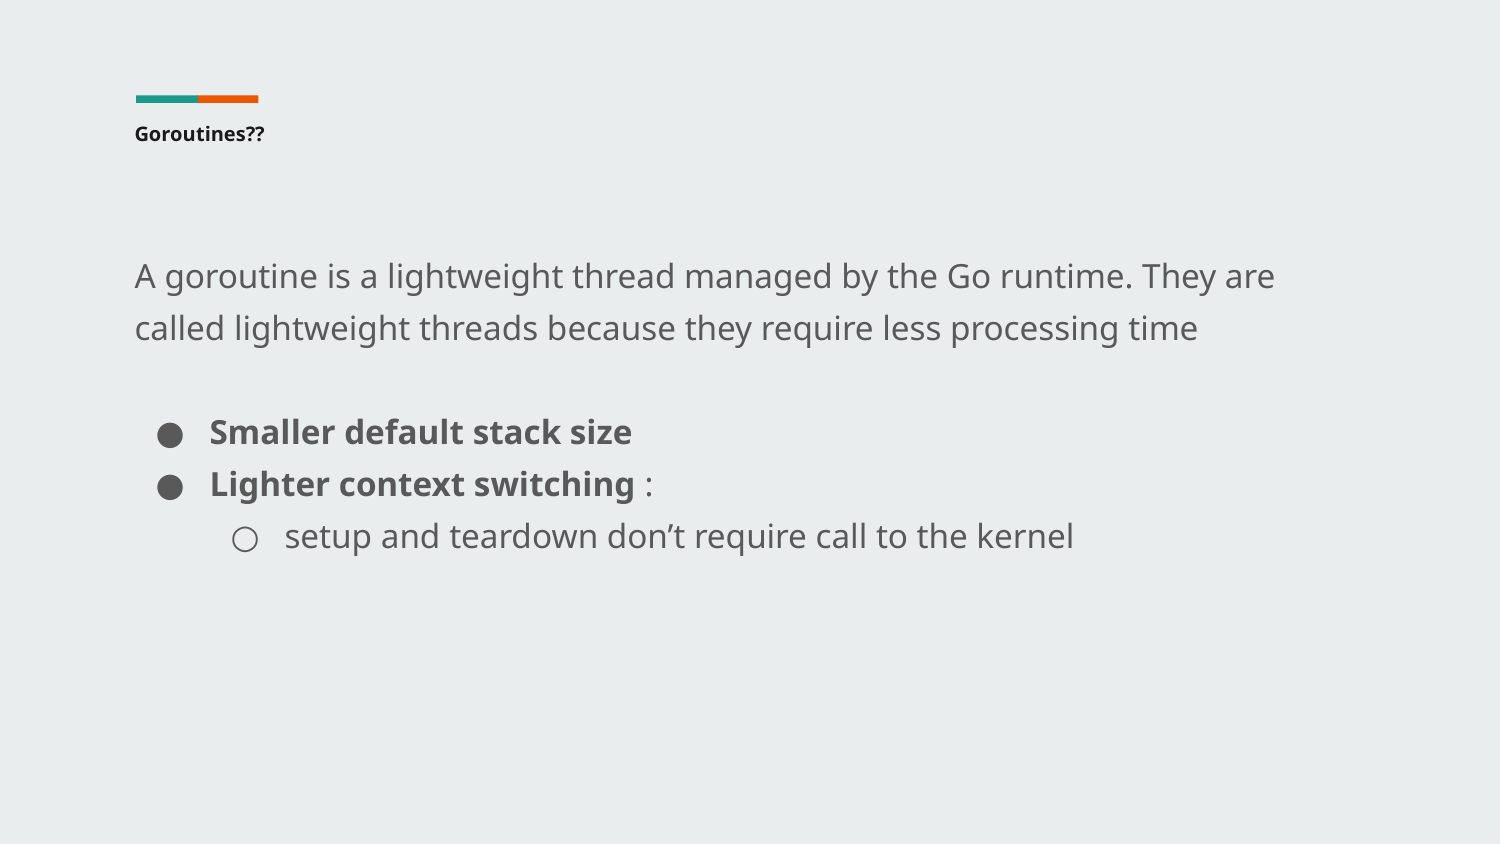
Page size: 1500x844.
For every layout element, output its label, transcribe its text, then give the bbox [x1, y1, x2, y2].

title Goroutines?? [119, 104, 1381, 247]
subtitle A goroutine is a lightweight thread managed by the Go runtime. They are called lightweight threads because they require less processing time Smaller default stack size Lighter context switching : setup and teardown don’t require call to the kernel [119, 247, 1381, 668]
